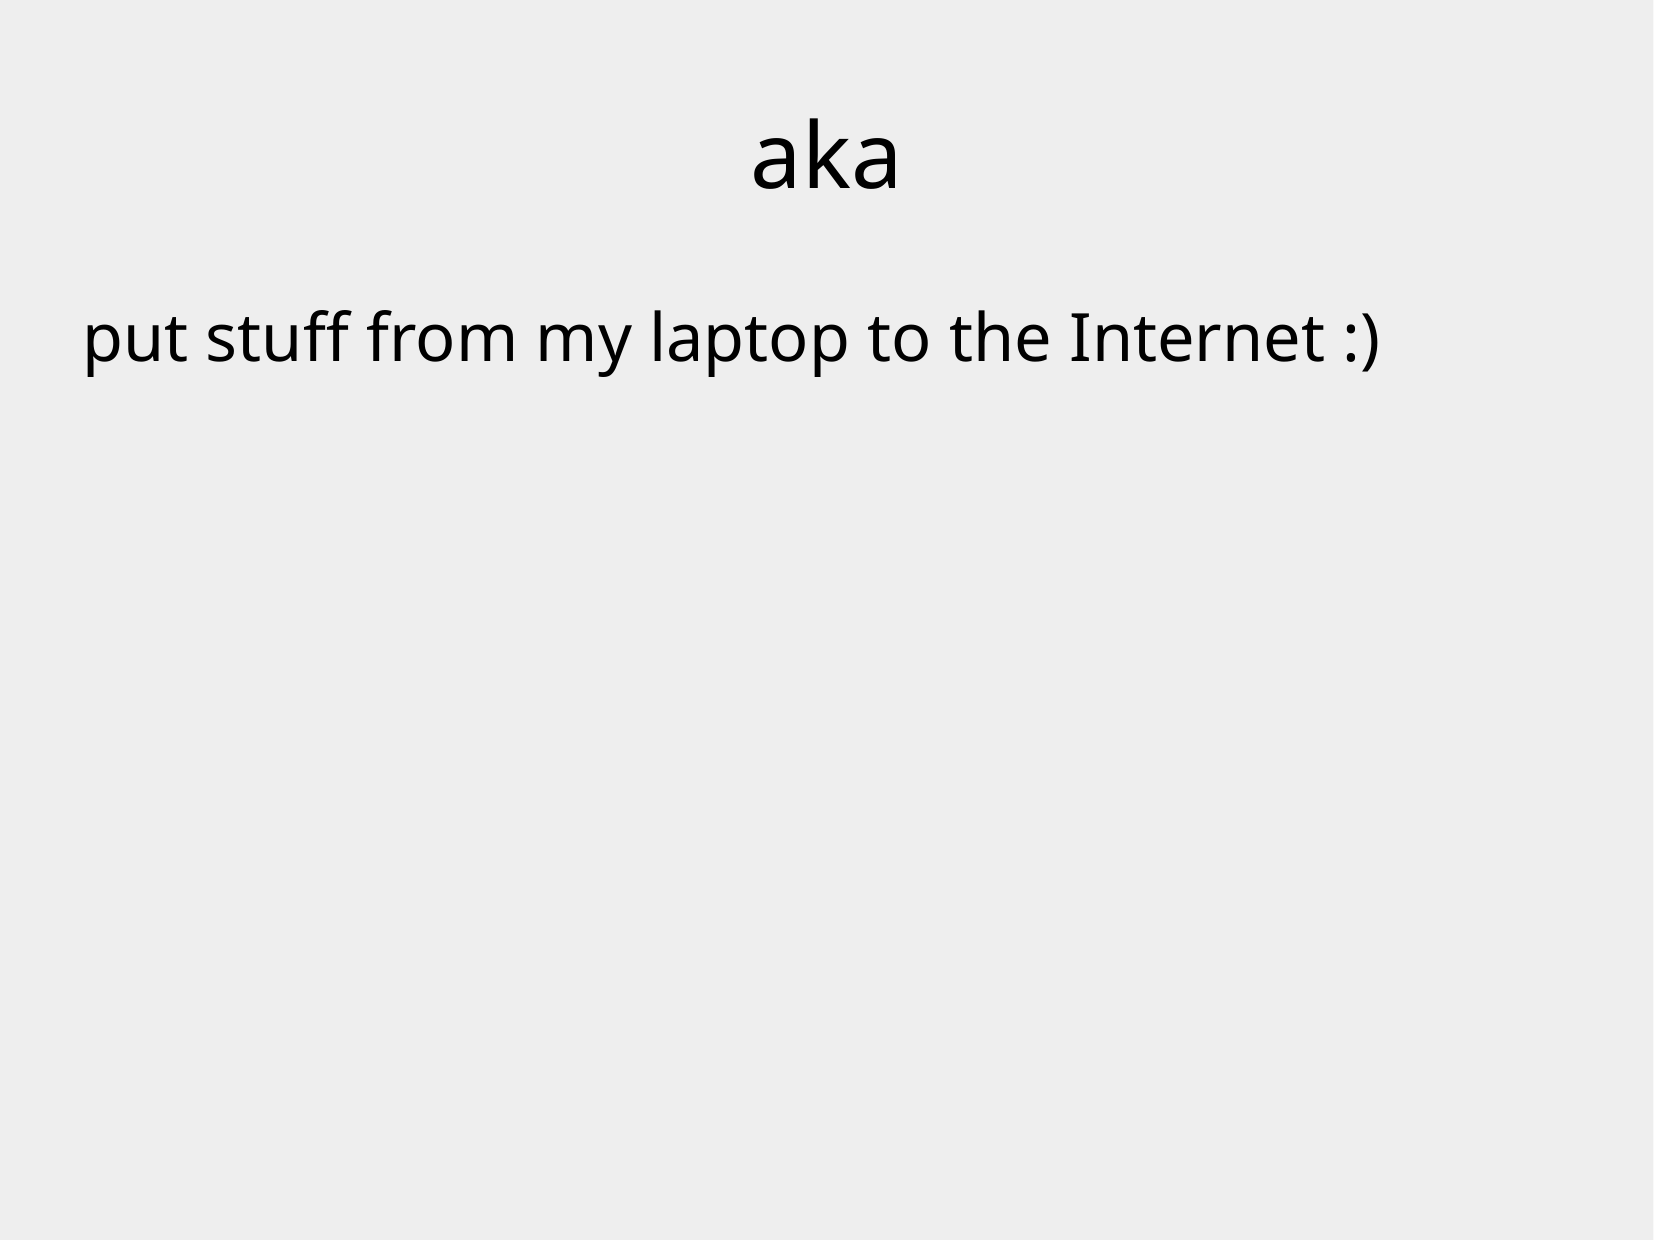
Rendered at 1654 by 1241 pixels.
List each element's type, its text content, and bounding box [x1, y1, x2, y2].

list put stuff from my laptop to the Internet :) [82, 290, 1571, 1010]
title aka [82, 49, 1571, 257]
